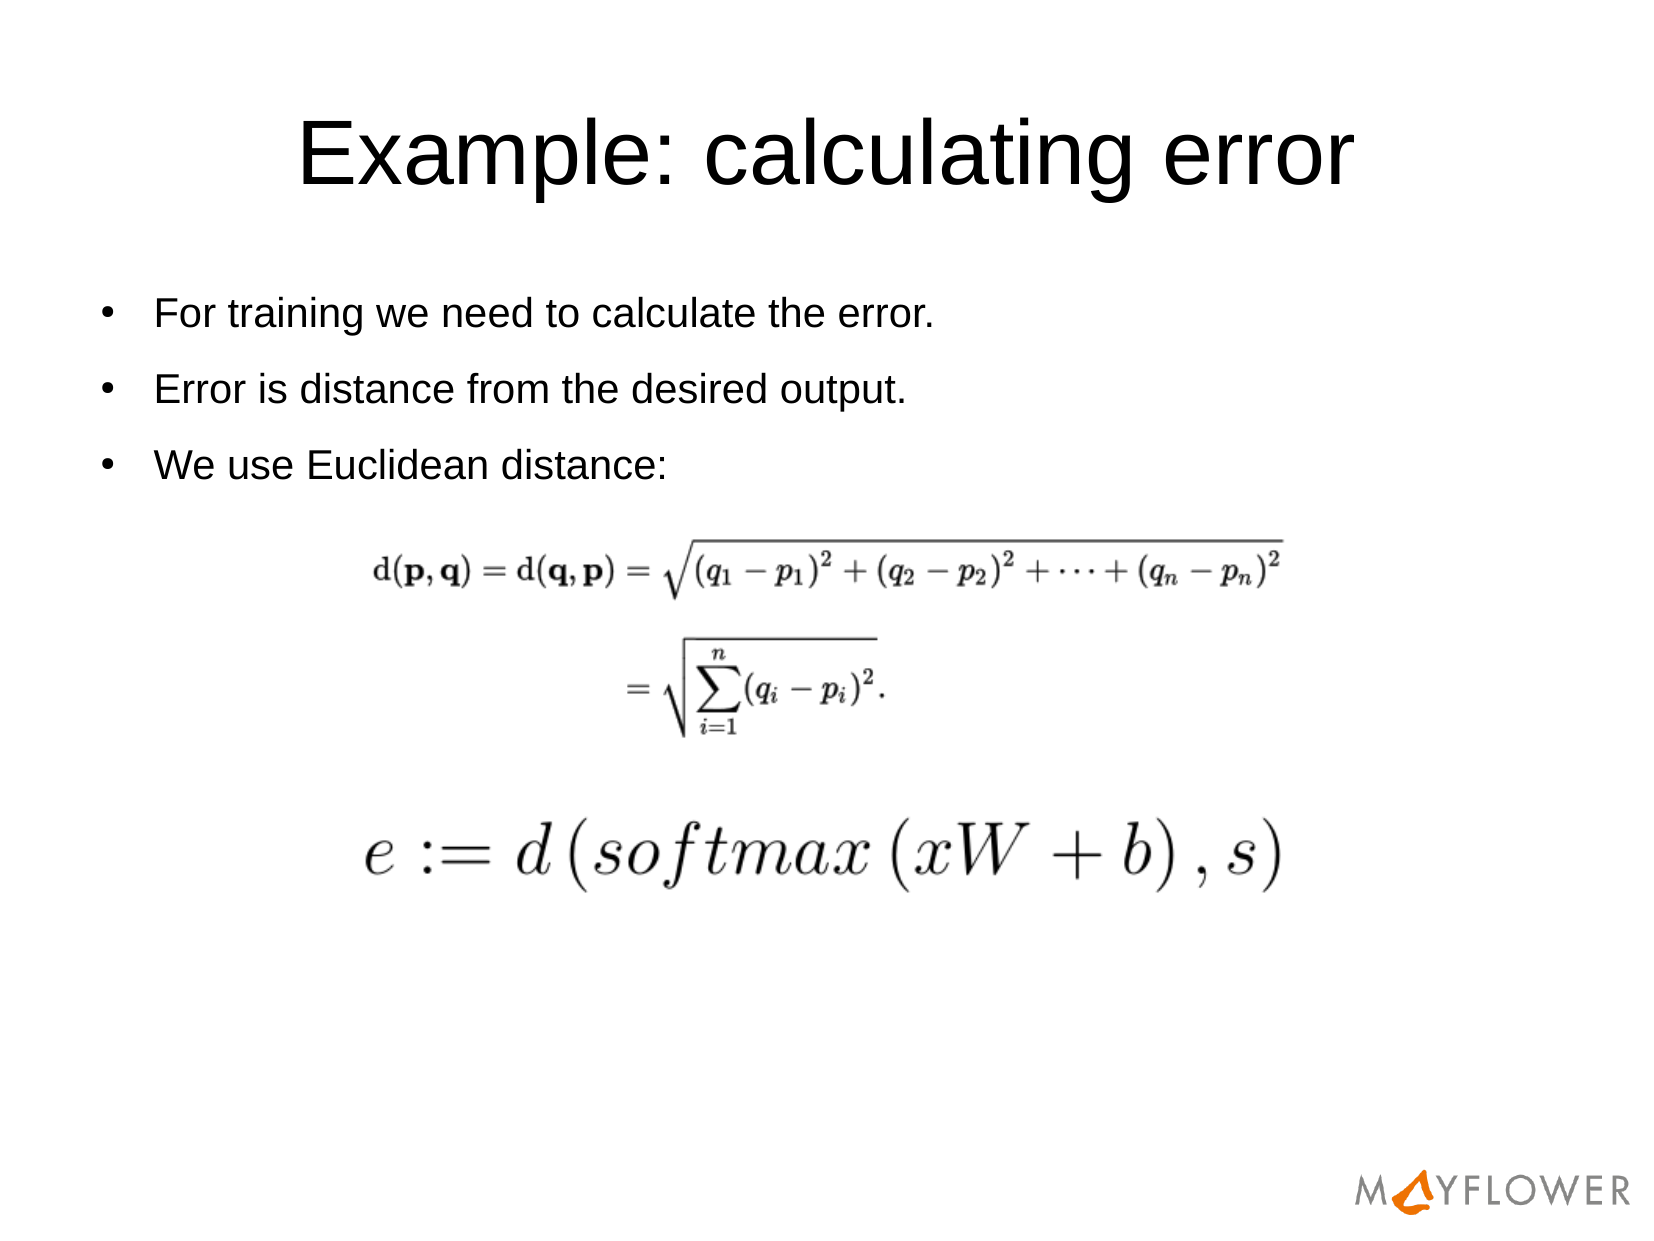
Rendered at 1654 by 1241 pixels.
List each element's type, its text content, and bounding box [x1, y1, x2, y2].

picture [368, 535, 1289, 741]
picture [1355, 1169, 1630, 1215]
picture [316, 765, 1342, 918]
title Example: calculating error [82, 49, 1571, 257]
list For training we need to calculate the error. Error is distance from the desired output. We use Euclidean distance: [82, 290, 1571, 792]
